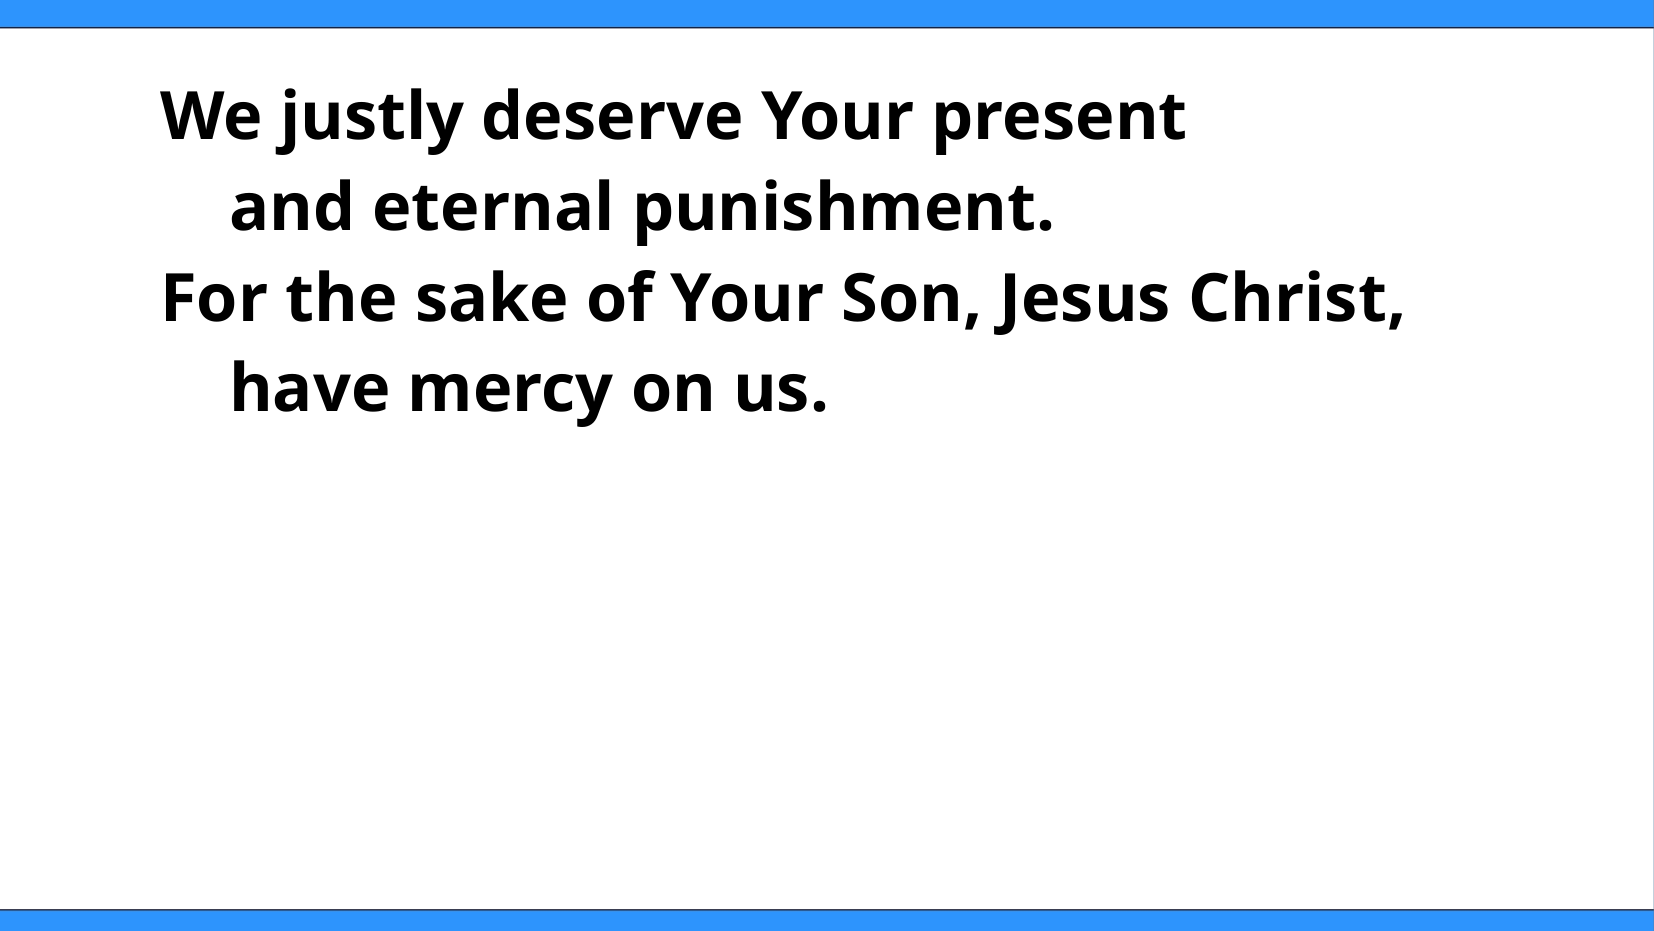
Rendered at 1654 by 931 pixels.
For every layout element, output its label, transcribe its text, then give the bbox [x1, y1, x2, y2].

text_box We justly deserve Your present and eternal punishment. For the sake of Your Son, Jesus Christ, have mercy on us. [75, 60, 1576, 431]
picture [0, 0, 1654, 931]
